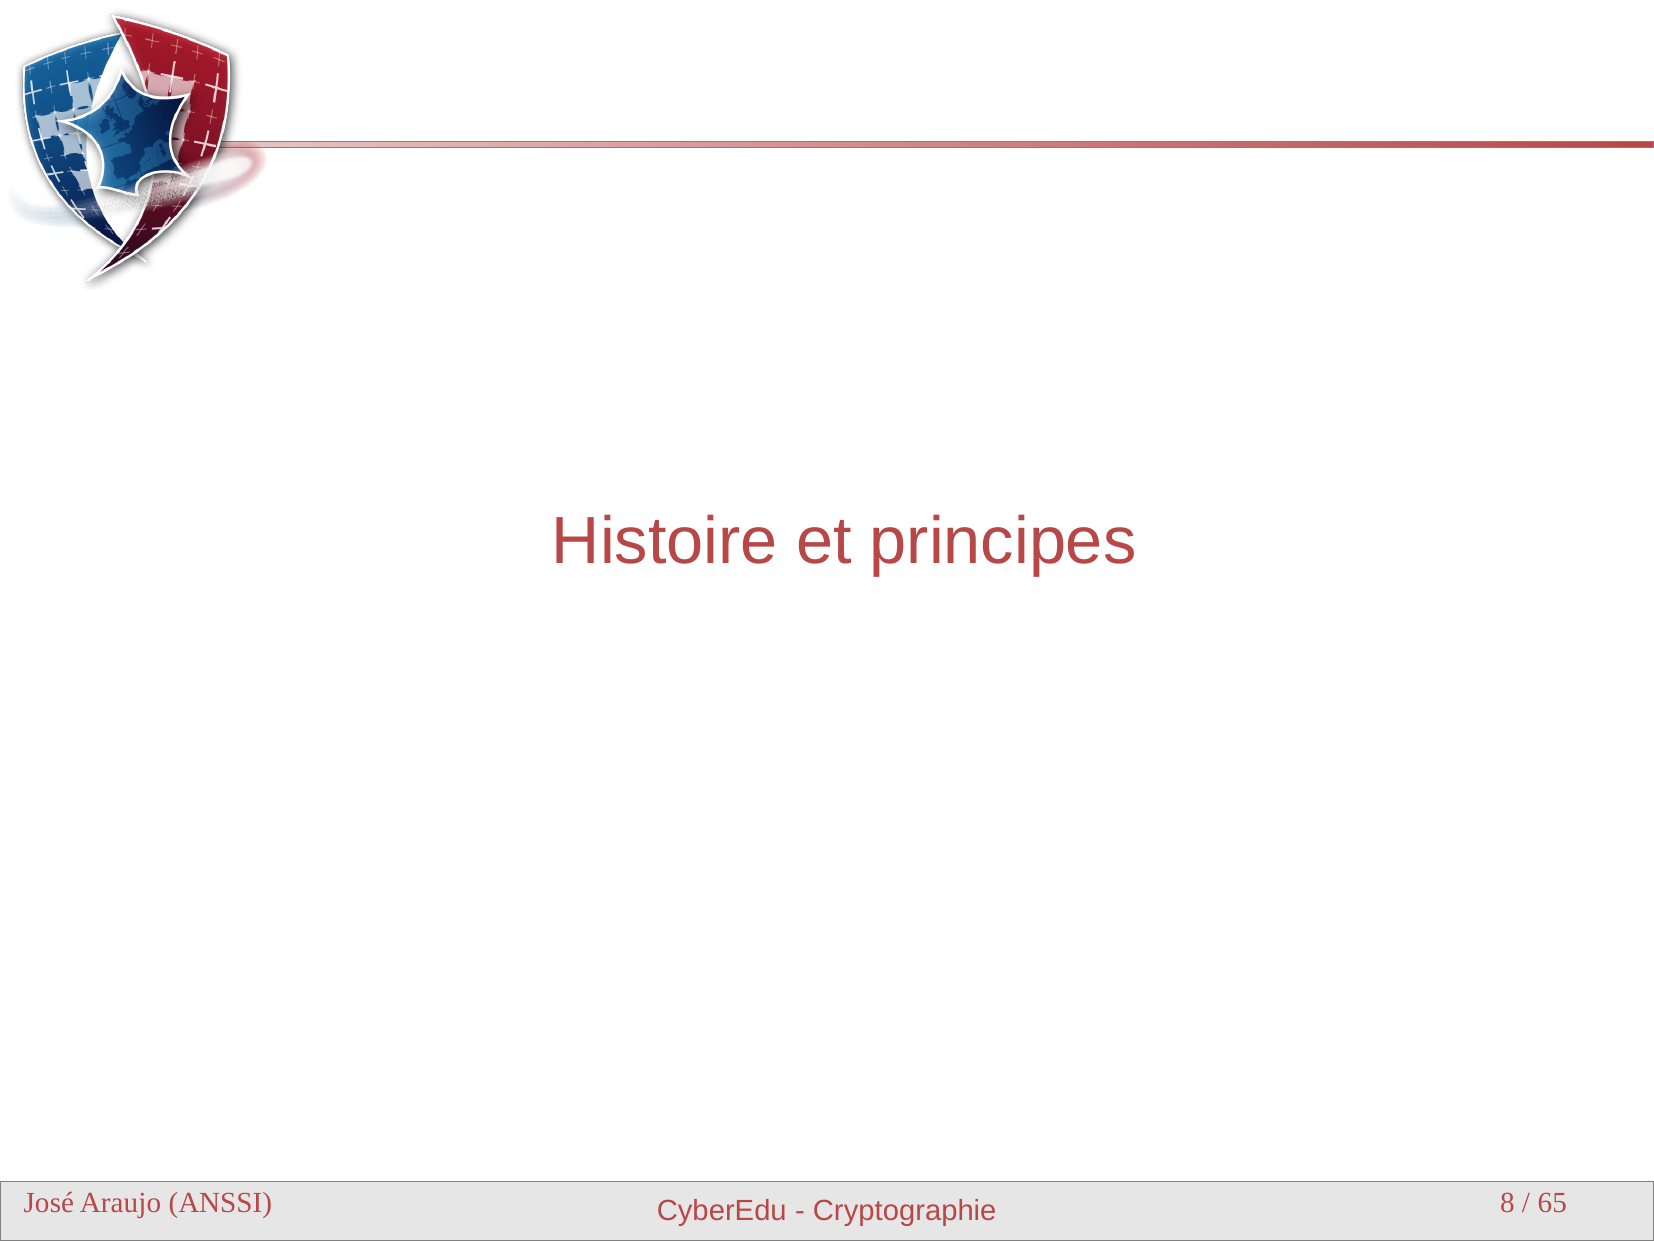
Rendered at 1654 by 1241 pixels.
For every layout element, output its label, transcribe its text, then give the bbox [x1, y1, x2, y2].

text_box Histoire et principes [118, 489, 1571, 579]
picture [0, 0, 272, 290]
